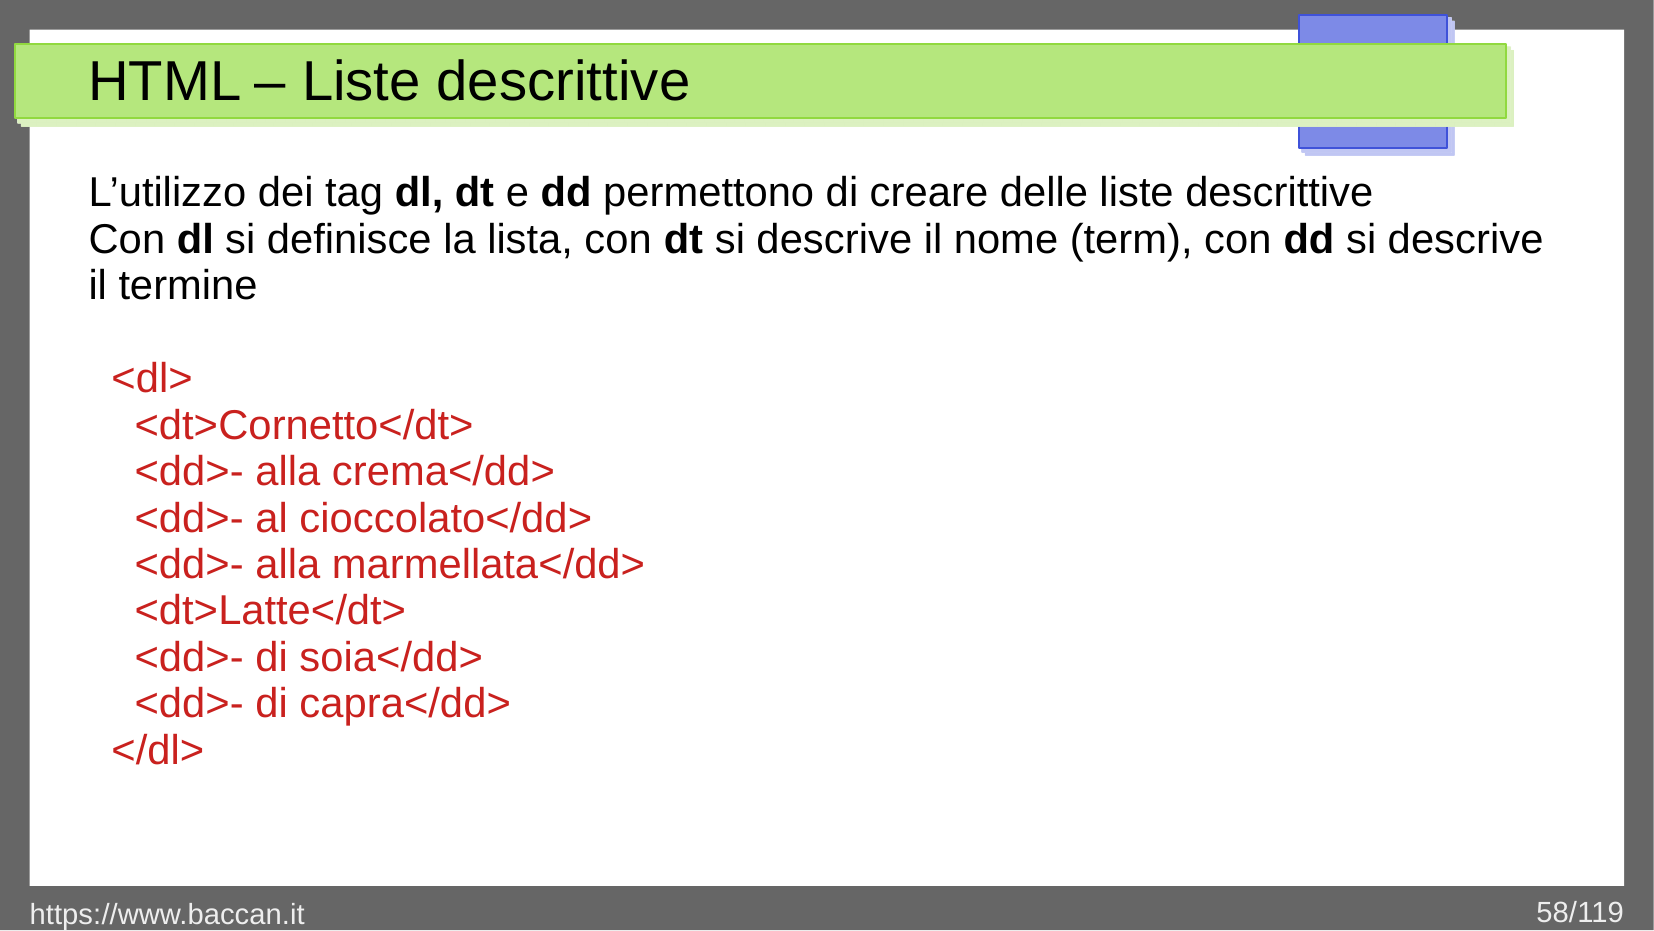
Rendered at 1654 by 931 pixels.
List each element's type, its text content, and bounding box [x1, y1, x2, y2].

text_box L’utilizzo dei tag dl, dt e dd permettono di creare delle liste descrittive Con dl si definisce la lista, con dt si descrive il nome (term), con dd si descrive il termine <dl> <dt>Cornetto</dt> <dd>- alla crema</dd> <dd>- al cioccolato</dd> <dd>- alla marmellata</dd> <dt>Latte</dt> <dd>- di soia</dd> <dd>- di capra</dd> </dl> [88, 113, 1565, 876]
title HTML – Liste descrittive [88, 44, 1506, 113]
